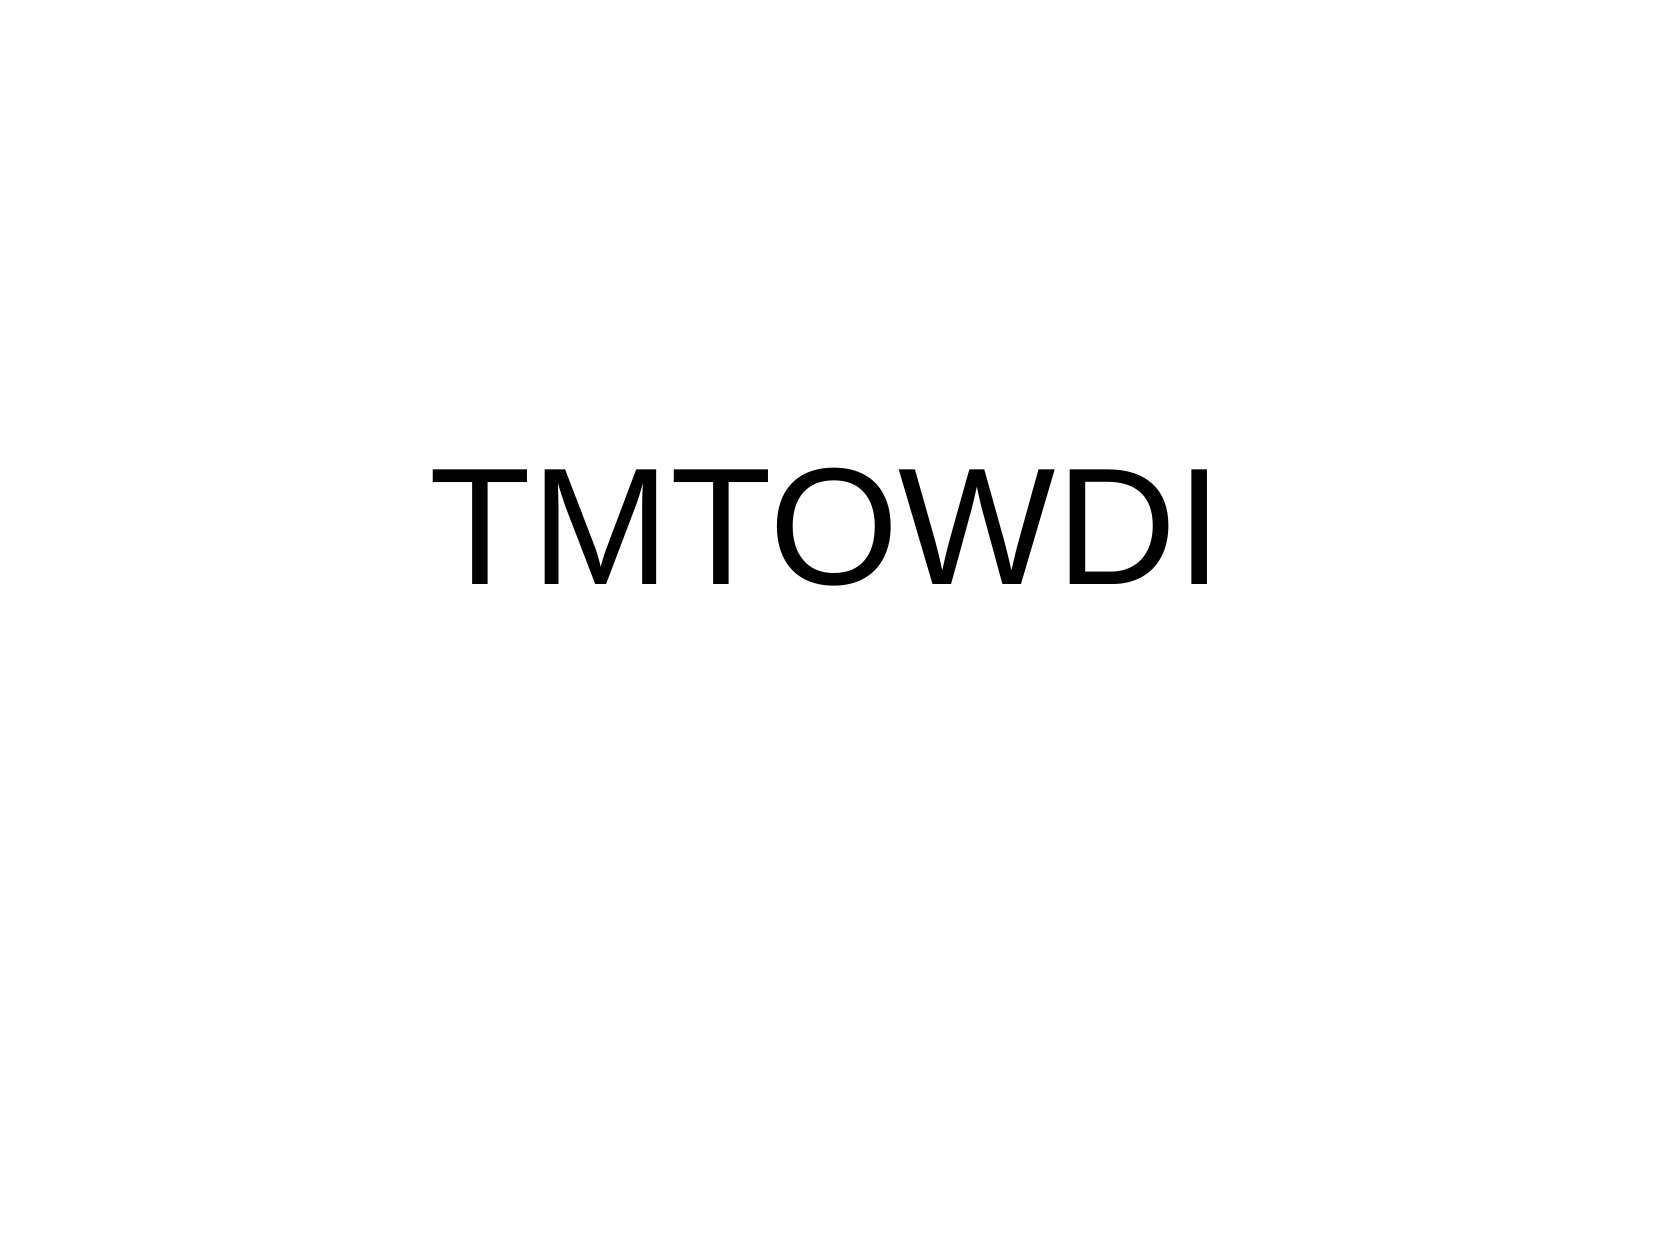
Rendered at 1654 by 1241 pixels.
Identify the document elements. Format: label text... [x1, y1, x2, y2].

text_box TMTOWDI [144, 426, 1510, 628]
